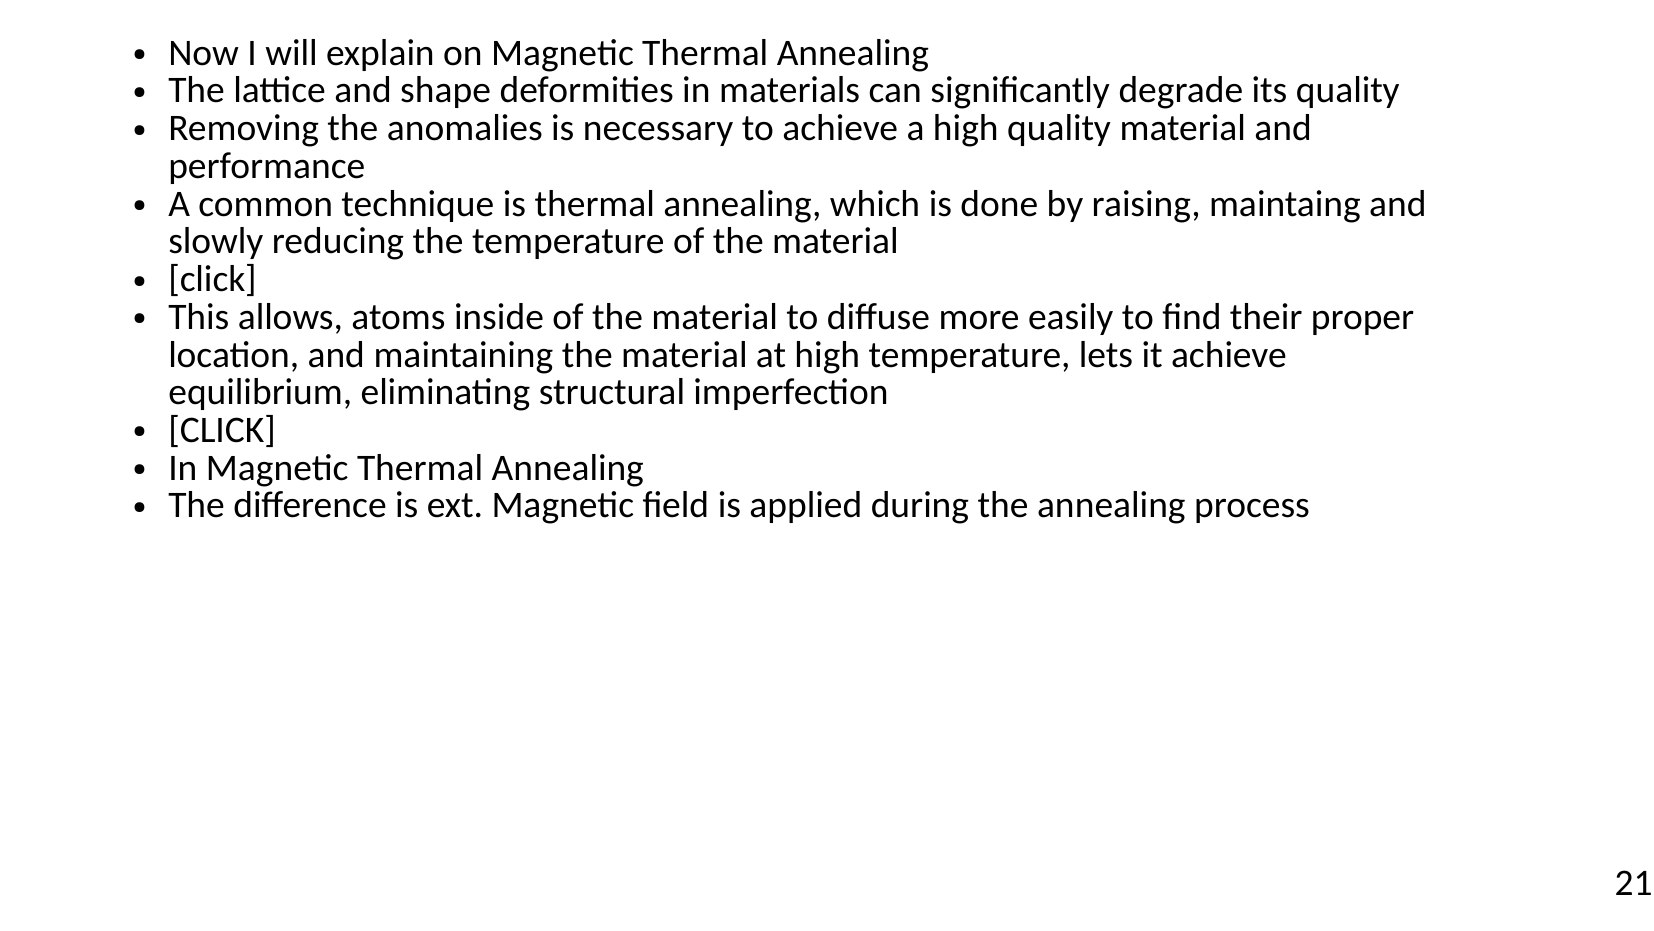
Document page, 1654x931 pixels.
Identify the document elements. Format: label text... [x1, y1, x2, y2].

text_box <number> [1479, 860, 1654, 931]
text_box Now I will explain on Magnetic Thermal Annealing The lattice and shape deformities in materials can significantly degrade its quality Removing the anomalies is necessary to achieve a high quality material and performance A common technique is thermal annealing, which is done by raising, maintaing and slowly reducing the temperature of the material [click] This allows, atoms inside of the material to diffuse more easily to find their proper location, and maintaining the material at high temperature, lets it achieve equilibrium, eliminating structural imperfection [CLICK] In Magnetic Thermal Annealing The difference is ext. Magnetic field is applied during the annealing process [118, 29, 1447, 535]
